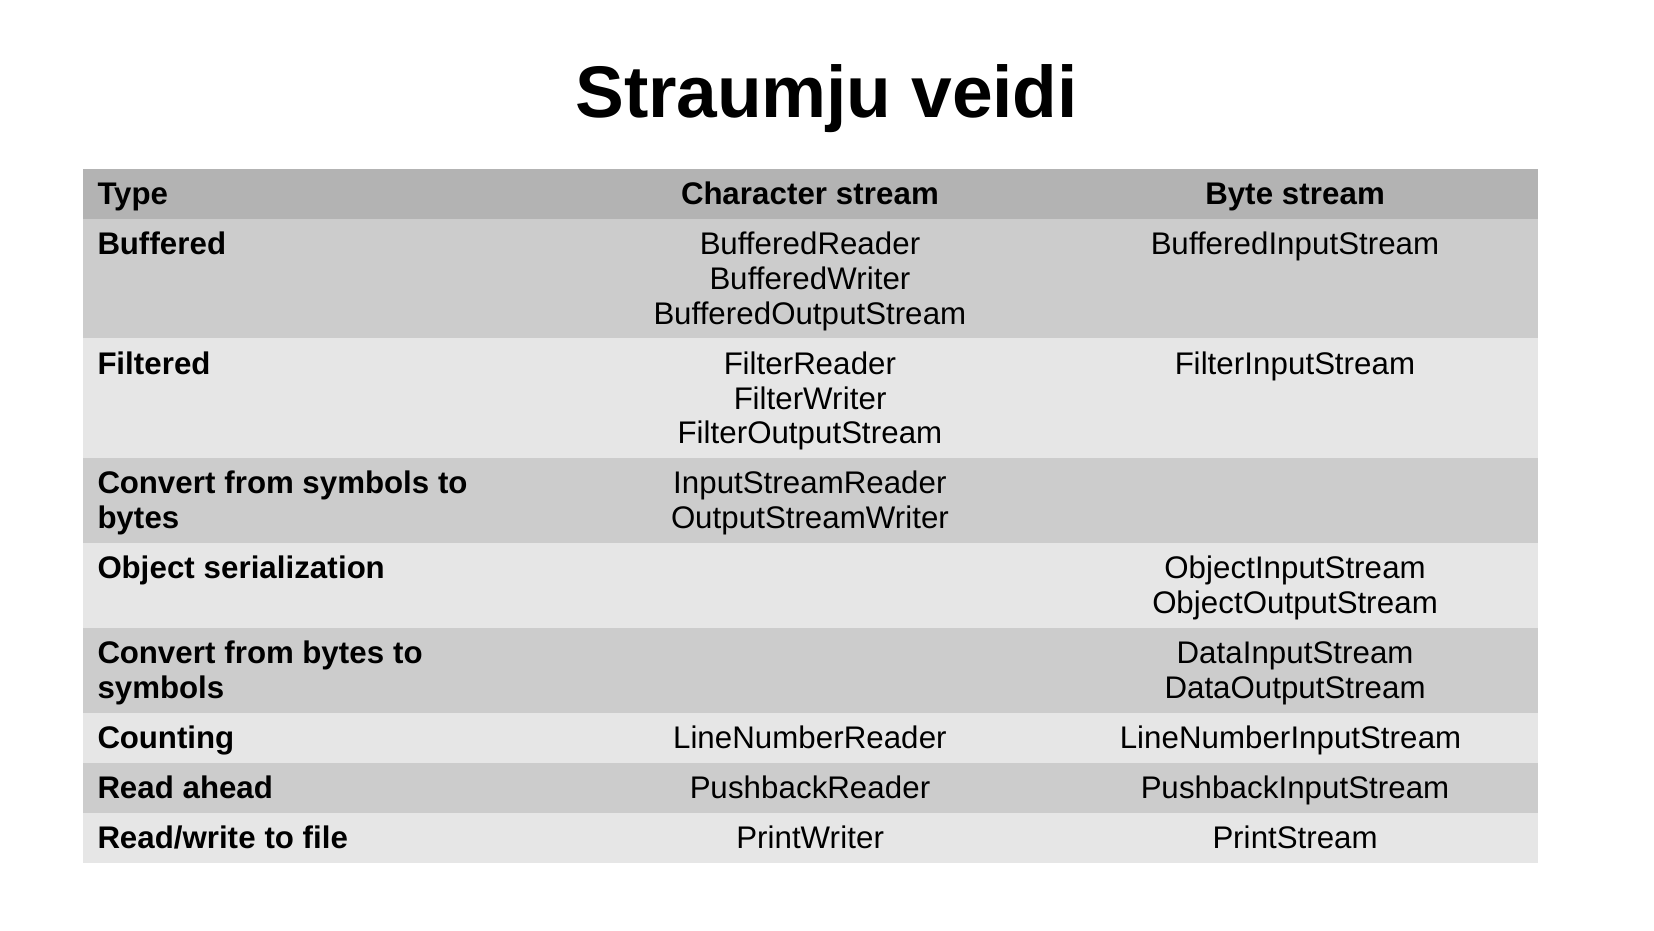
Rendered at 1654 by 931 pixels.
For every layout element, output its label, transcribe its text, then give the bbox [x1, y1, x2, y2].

table_cell Object serialization [83, 543, 568, 628]
table_header Byte stream [1053, 169, 1538, 219]
table_cell BufferedInputStream [1053, 219, 1538, 338]
table_cell PushbackInputStream [1053, 763, 1538, 813]
table_cell Read ahead [83, 763, 568, 813]
table_cell PrintWriter [568, 813, 1053, 863]
table_cell Read/write to file [83, 813, 568, 863]
table_cell [568, 628, 1053, 713]
title Straumju veidi [82, 37, 1571, 147]
table_cell LineNumberInputStream [1053, 713, 1538, 763]
table_cell InputStreamReader OutputStreamWriter [568, 458, 1053, 543]
table_cell FilterReader FilterWriter FilterOutputStream [568, 338, 1053, 458]
table_cell Buffered [83, 219, 568, 338]
table_cell BufferedReader BufferedWriter BufferedOutputStream [568, 219, 1053, 338]
table_cell Filtered [83, 338, 568, 458]
table_cell Counting [83, 713, 568, 763]
table_cell FilterInputStream [1053, 338, 1538, 458]
table_header Type [83, 169, 568, 219]
table_header Character stream [568, 169, 1053, 219]
table_cell Convert from symbols to bytes [83, 458, 568, 543]
table_cell DataInputStream DataOutputStream [1053, 628, 1538, 713]
table_cell [1053, 458, 1538, 543]
table_cell LineNumberReader [568, 713, 1053, 763]
table_cell [568, 543, 1053, 628]
table_cell PrintStream [1053, 813, 1538, 863]
table_cell Convert from bytes to symbols [83, 628, 568, 713]
table_cell ObjectInputStream ObjectOutputStream [1053, 543, 1538, 628]
table_cell PushbackReader [568, 763, 1053, 813]
